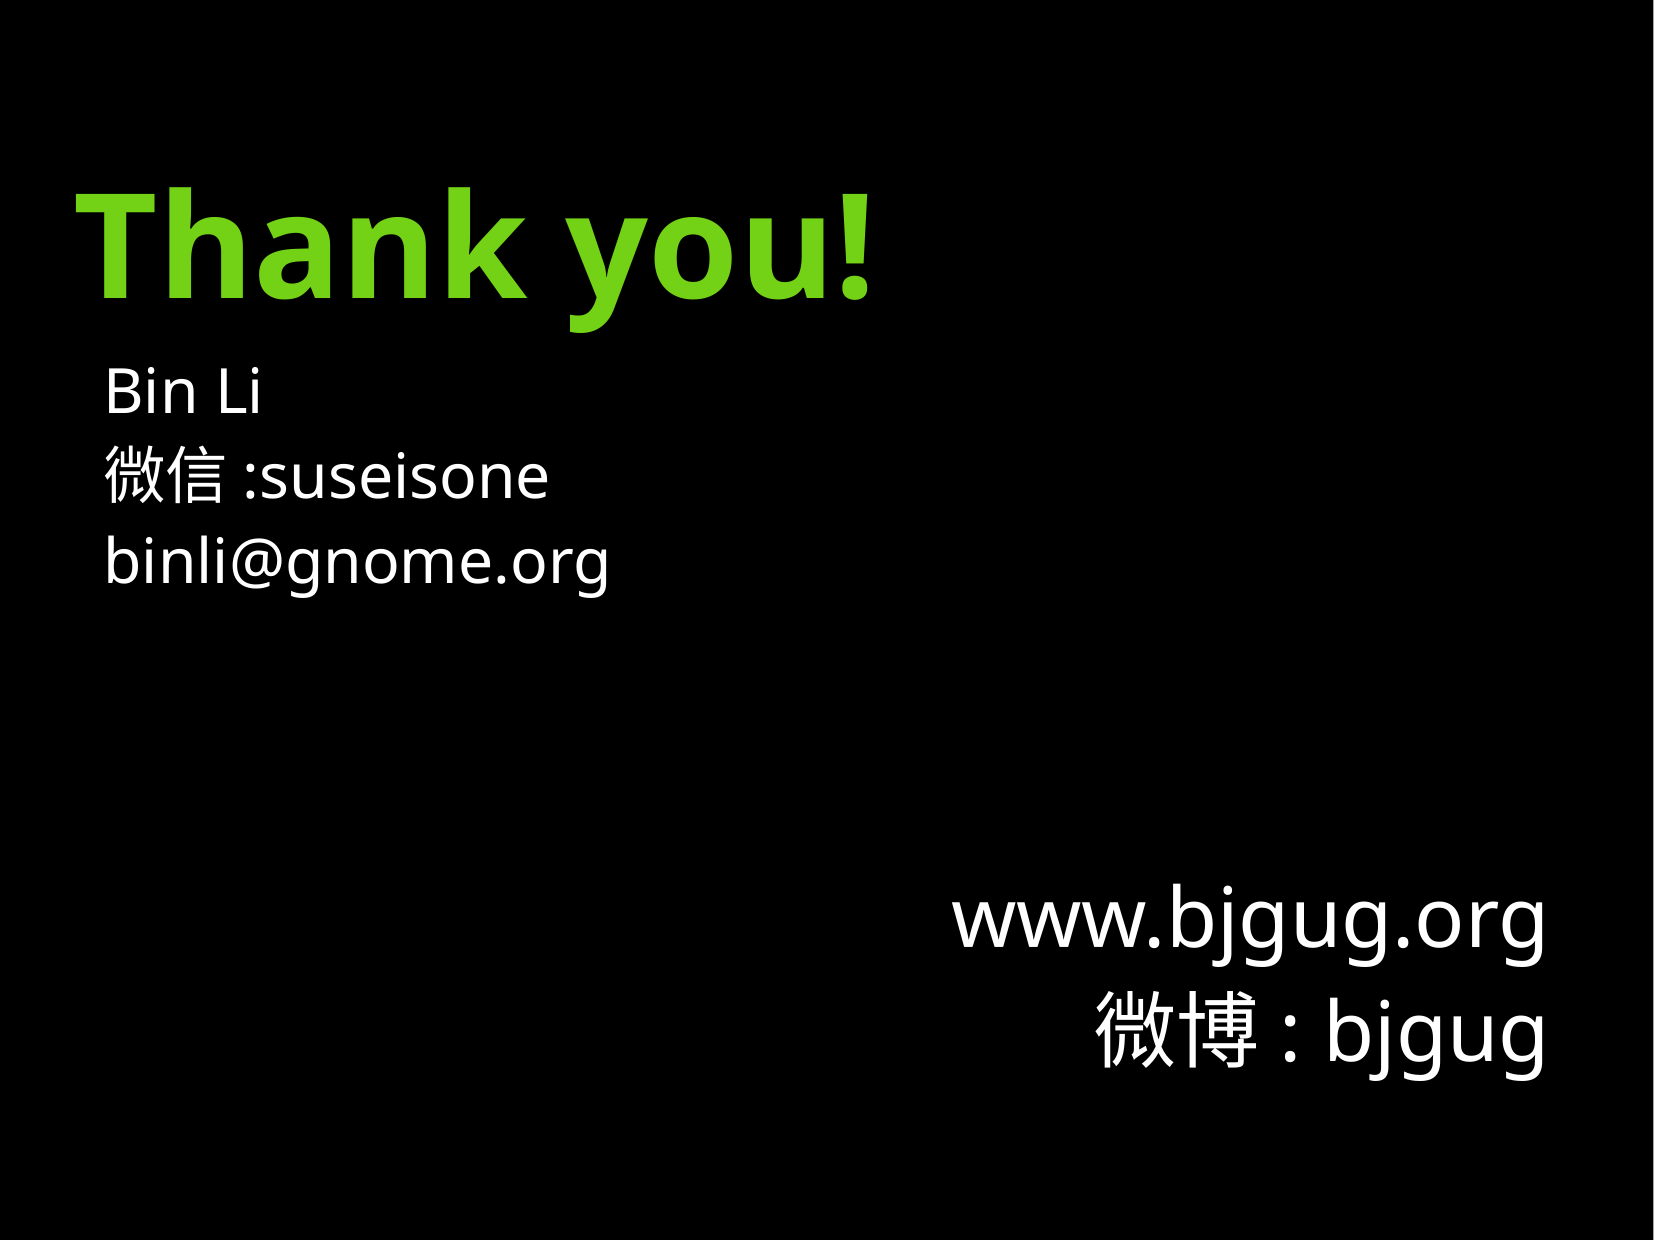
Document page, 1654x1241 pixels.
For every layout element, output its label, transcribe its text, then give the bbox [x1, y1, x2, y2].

text_box www.bjgug.org 微博: bjgug [124, 757, 1565, 1073]
text_box Bin Li 微信:suseisone binli@gnome.org [88, 354, 1211, 595]
text_box Thank you! [59, 146, 1506, 337]
